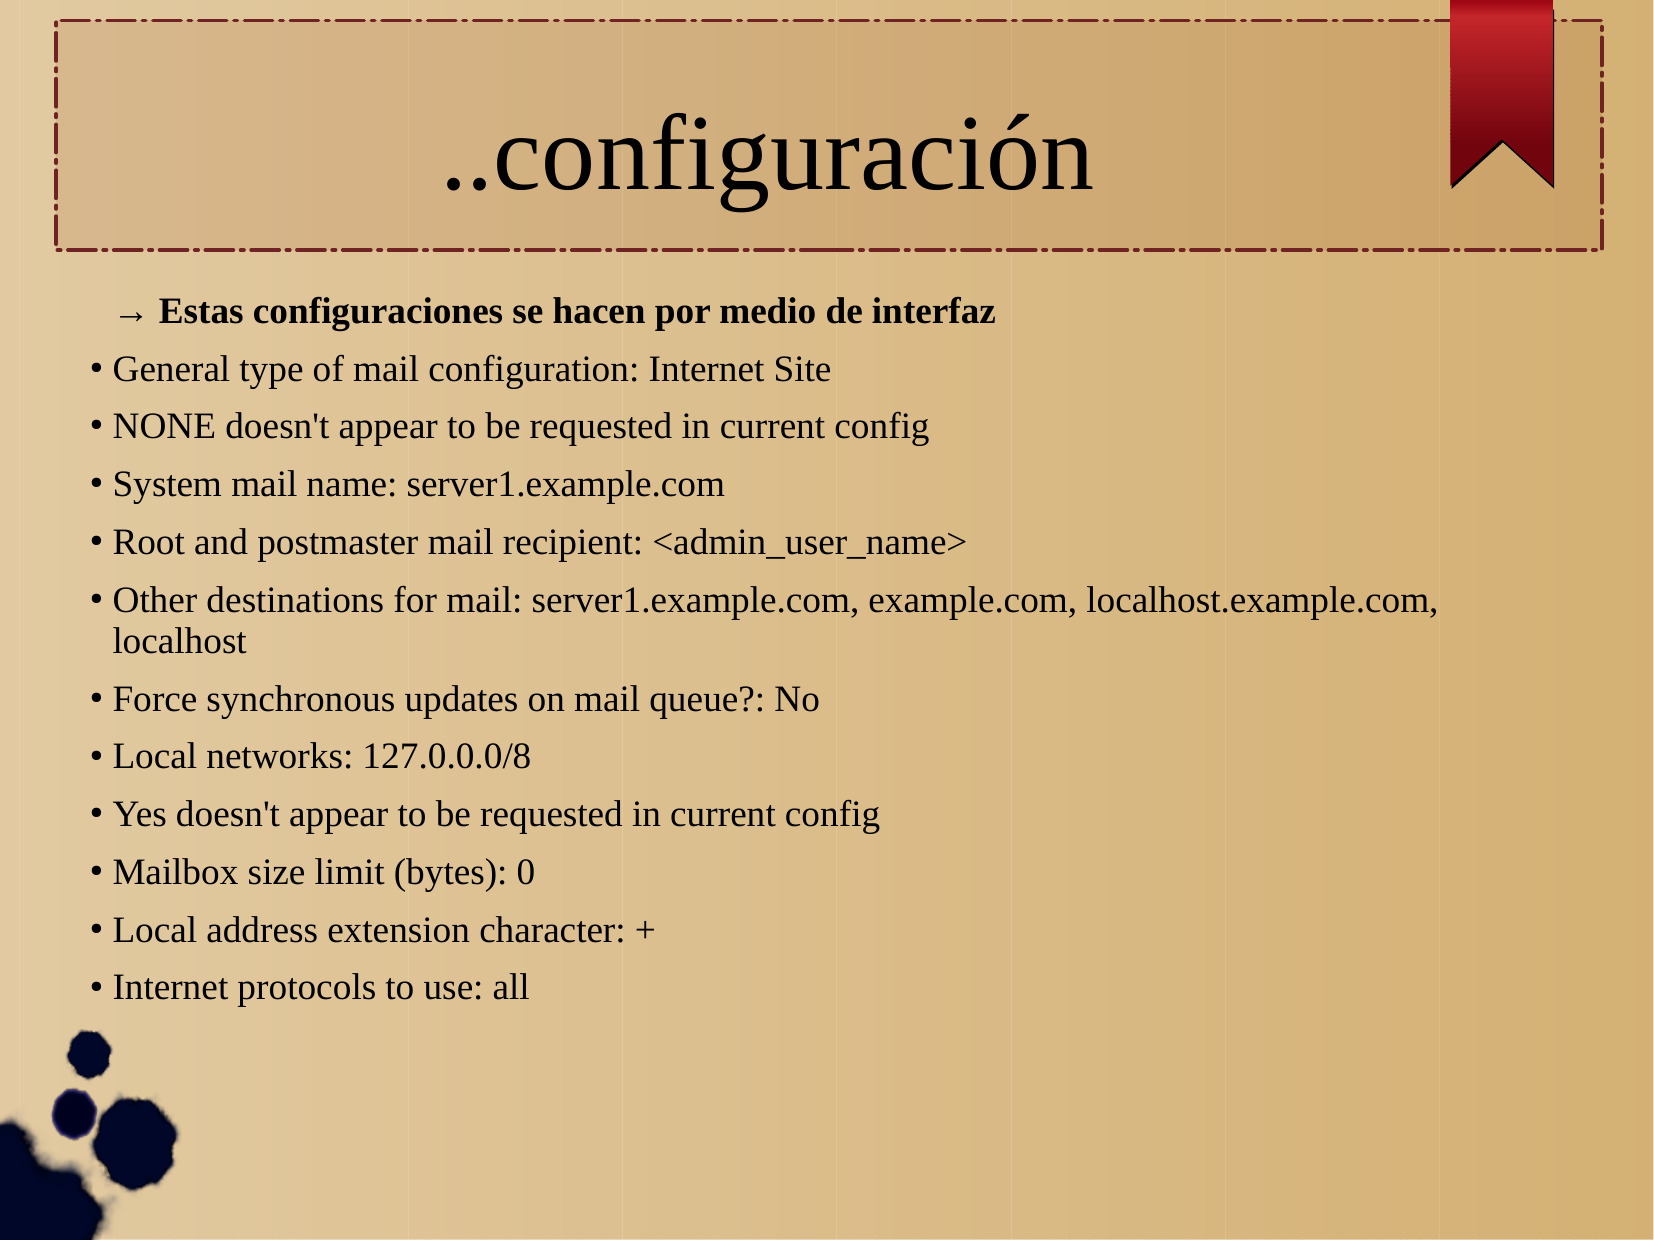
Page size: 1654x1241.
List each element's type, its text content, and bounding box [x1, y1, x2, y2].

title ..configuración [82, 49, 1453, 257]
list → Estas configuraciones se hacen por medio de interfaz General type of mail configuration: Internet Site NONE doesn't appear to be requested in current config System mail name: server1.example.com Root and postmaster mail recipient: <admin_user_name> Other destinations for mail: server1.example.com, example.com, localhost.example.com, localhost Force synchronous updates on mail queue?: No Local networks: 127.0.0.0/8 Yes doesn't appear to be requested in current config Mailbox size limit (bytes): 0 Local address extension character: + Internet protocols to use: all [82, 290, 1538, 1010]
